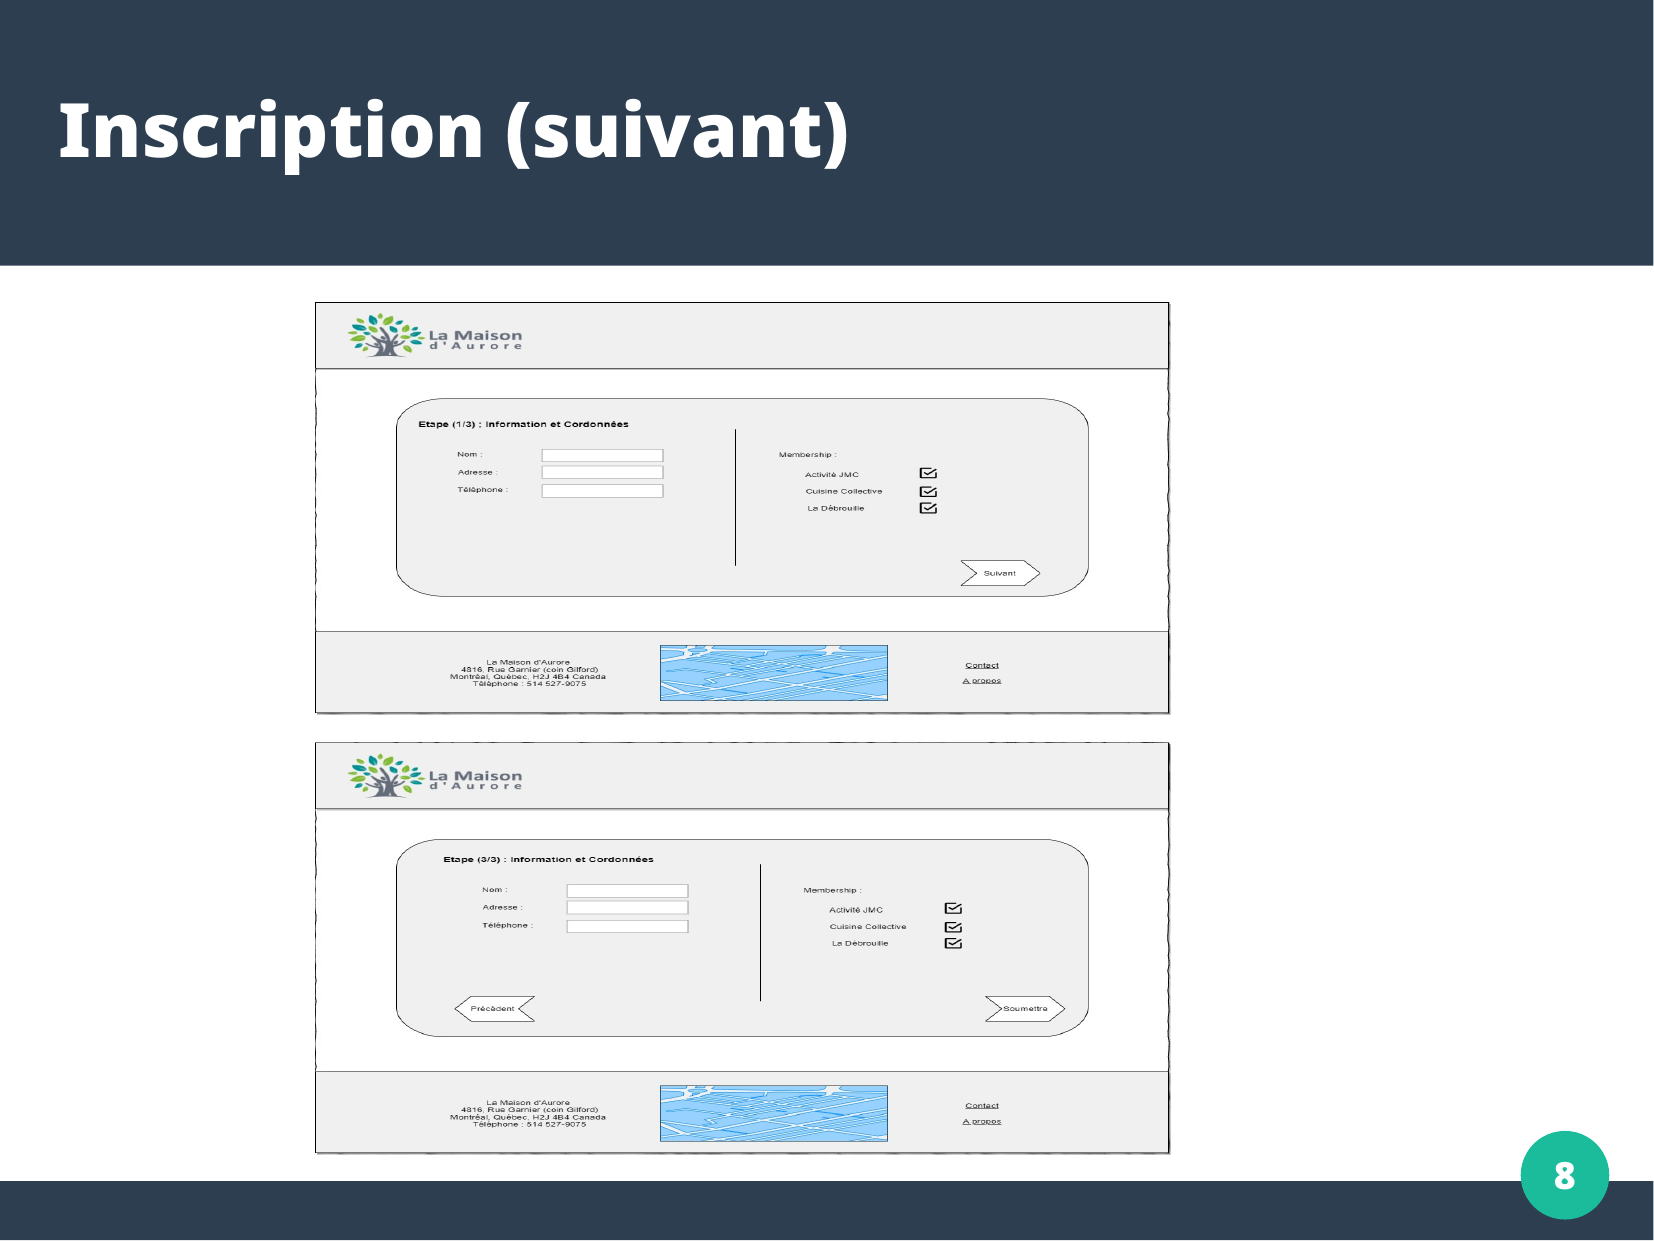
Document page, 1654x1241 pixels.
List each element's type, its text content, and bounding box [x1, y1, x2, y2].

title Inscription (suivant) [59, 49, 1595, 207]
picture [315, 302, 1171, 1156]
